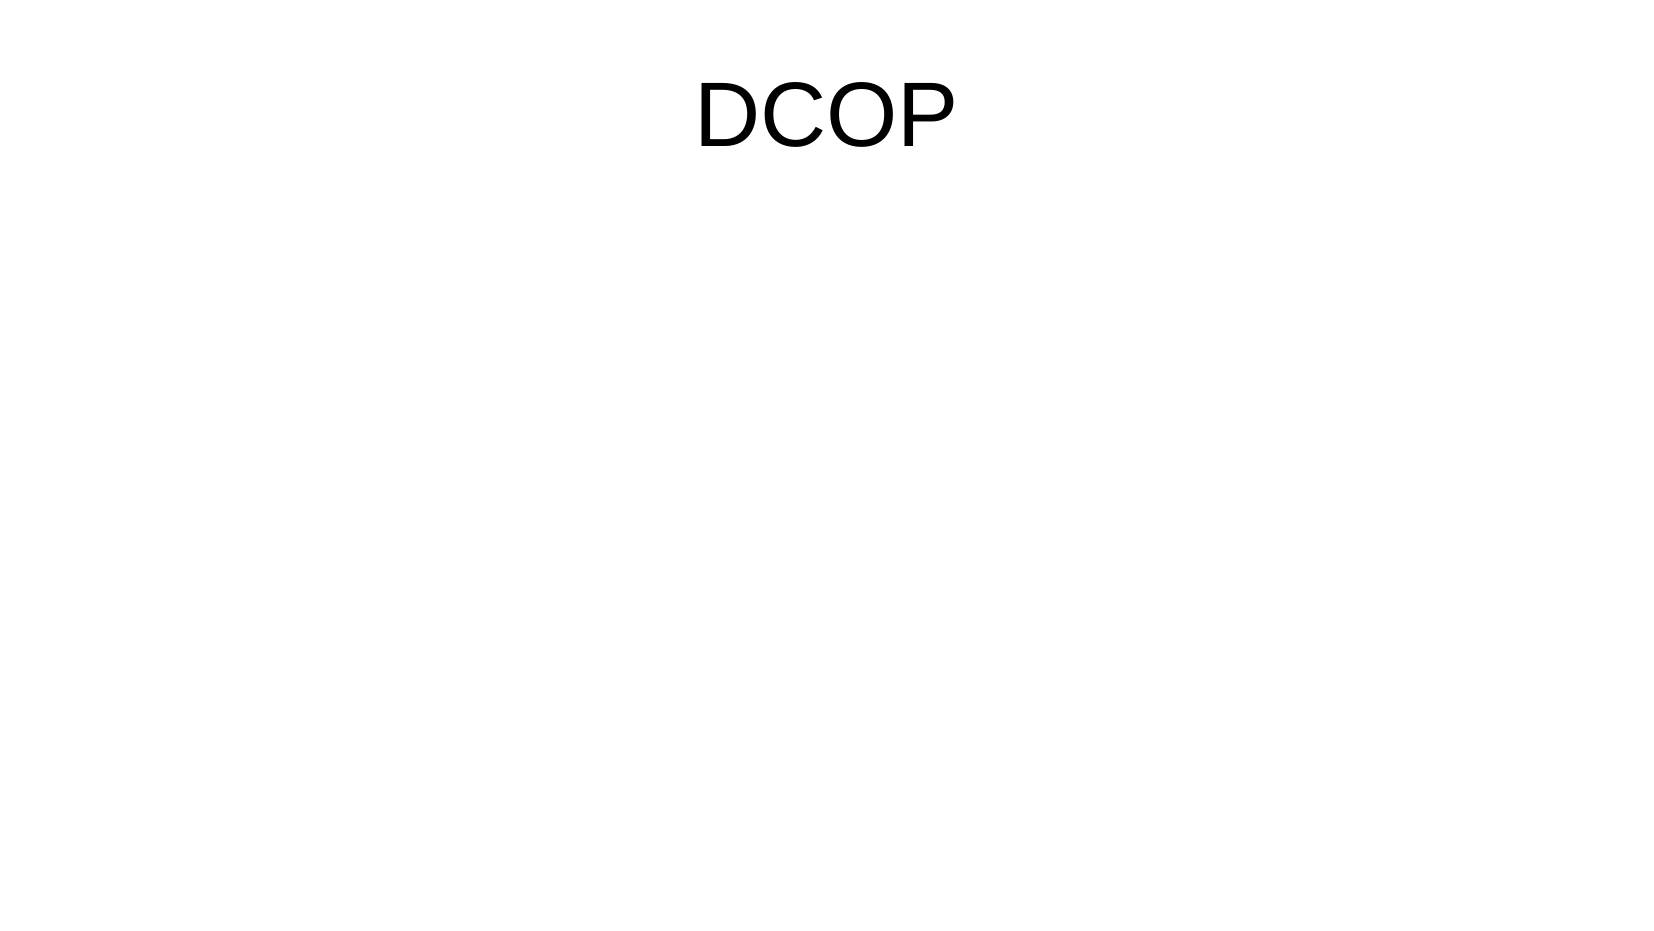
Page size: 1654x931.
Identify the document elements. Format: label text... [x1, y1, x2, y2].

title DCOP [82, 37, 1571, 193]
